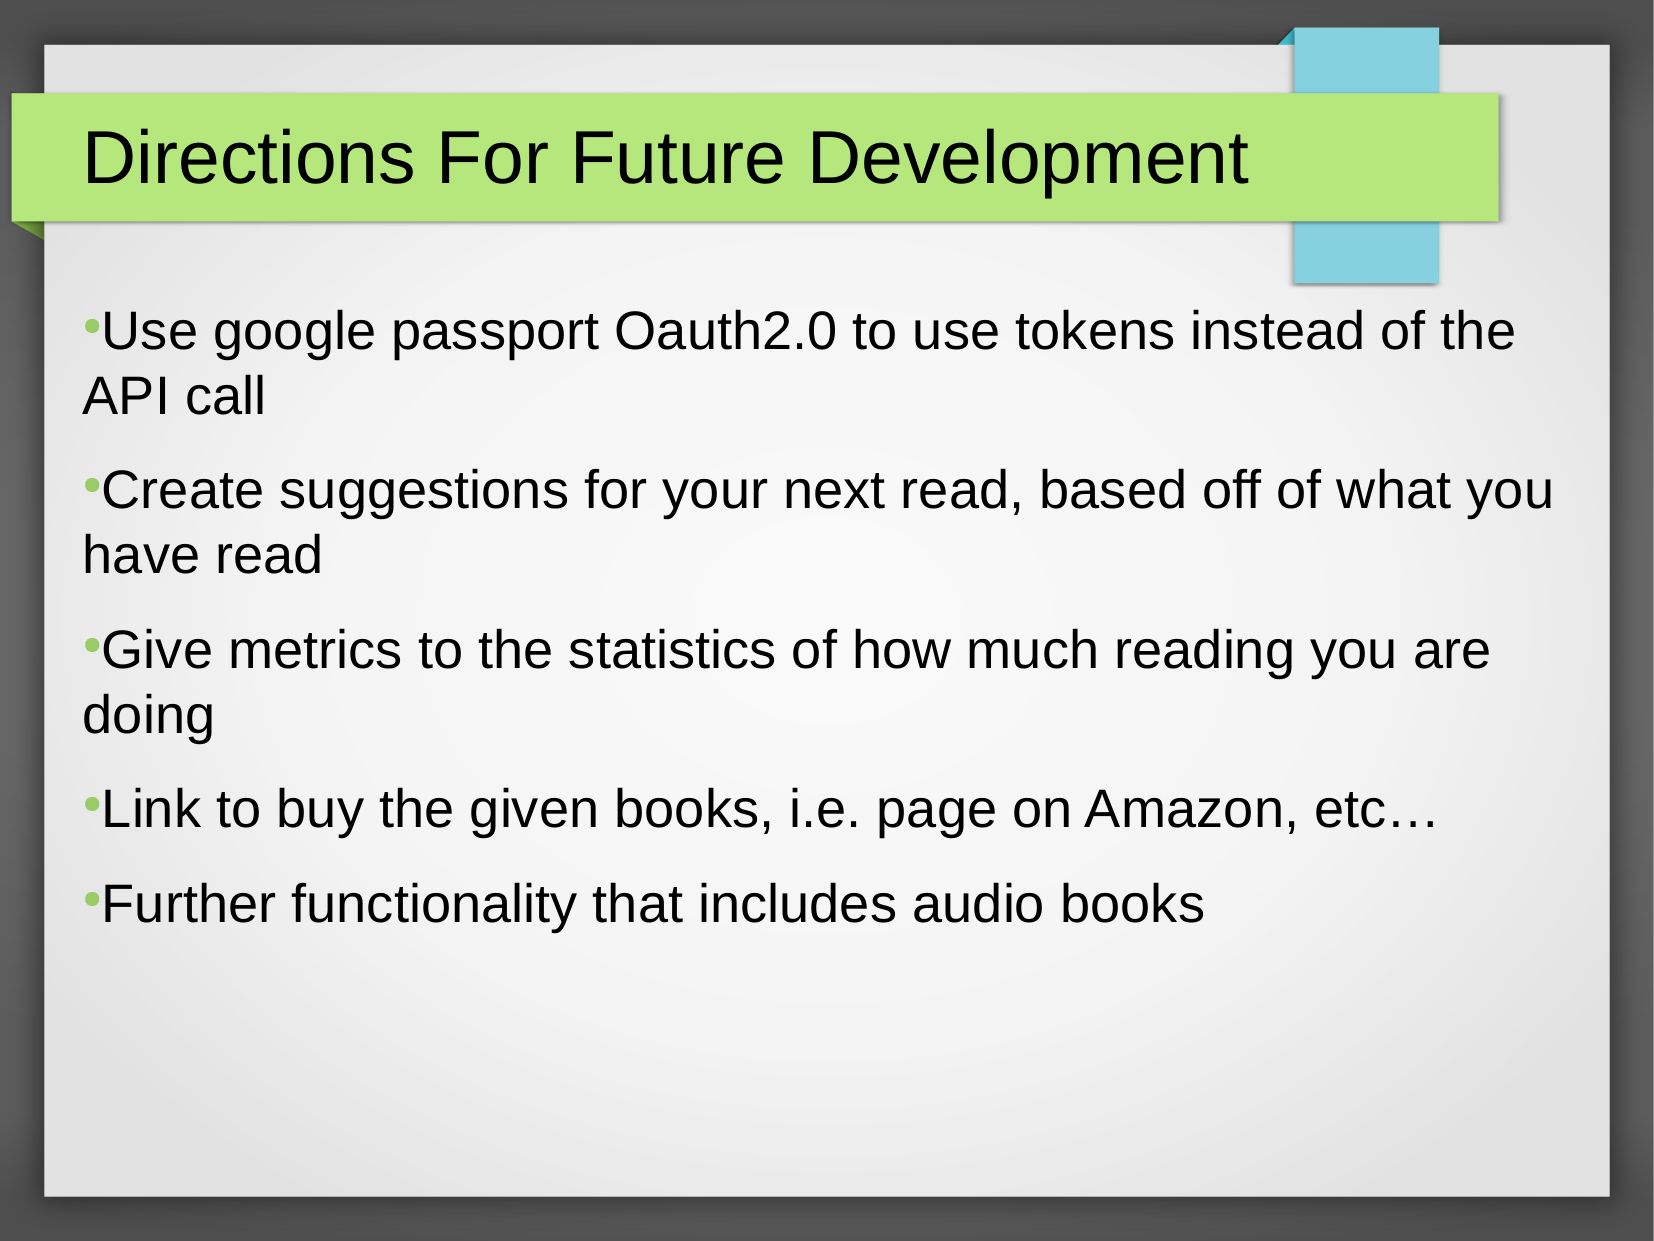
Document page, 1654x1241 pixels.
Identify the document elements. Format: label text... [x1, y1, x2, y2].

list Use google passport Oauth2.0 to use tokens instead of the API call Create suggestions for your next read, based off of what you have read Give metrics to the statistics of how much reading you are doing Link to buy the given books, i.e. page on Amazon, etc… Further functionality that includes audio books [82, 295, 1571, 1015]
picture [0, 0, 1654, 1241]
title Directions For Future Development [82, 94, 1264, 213]
